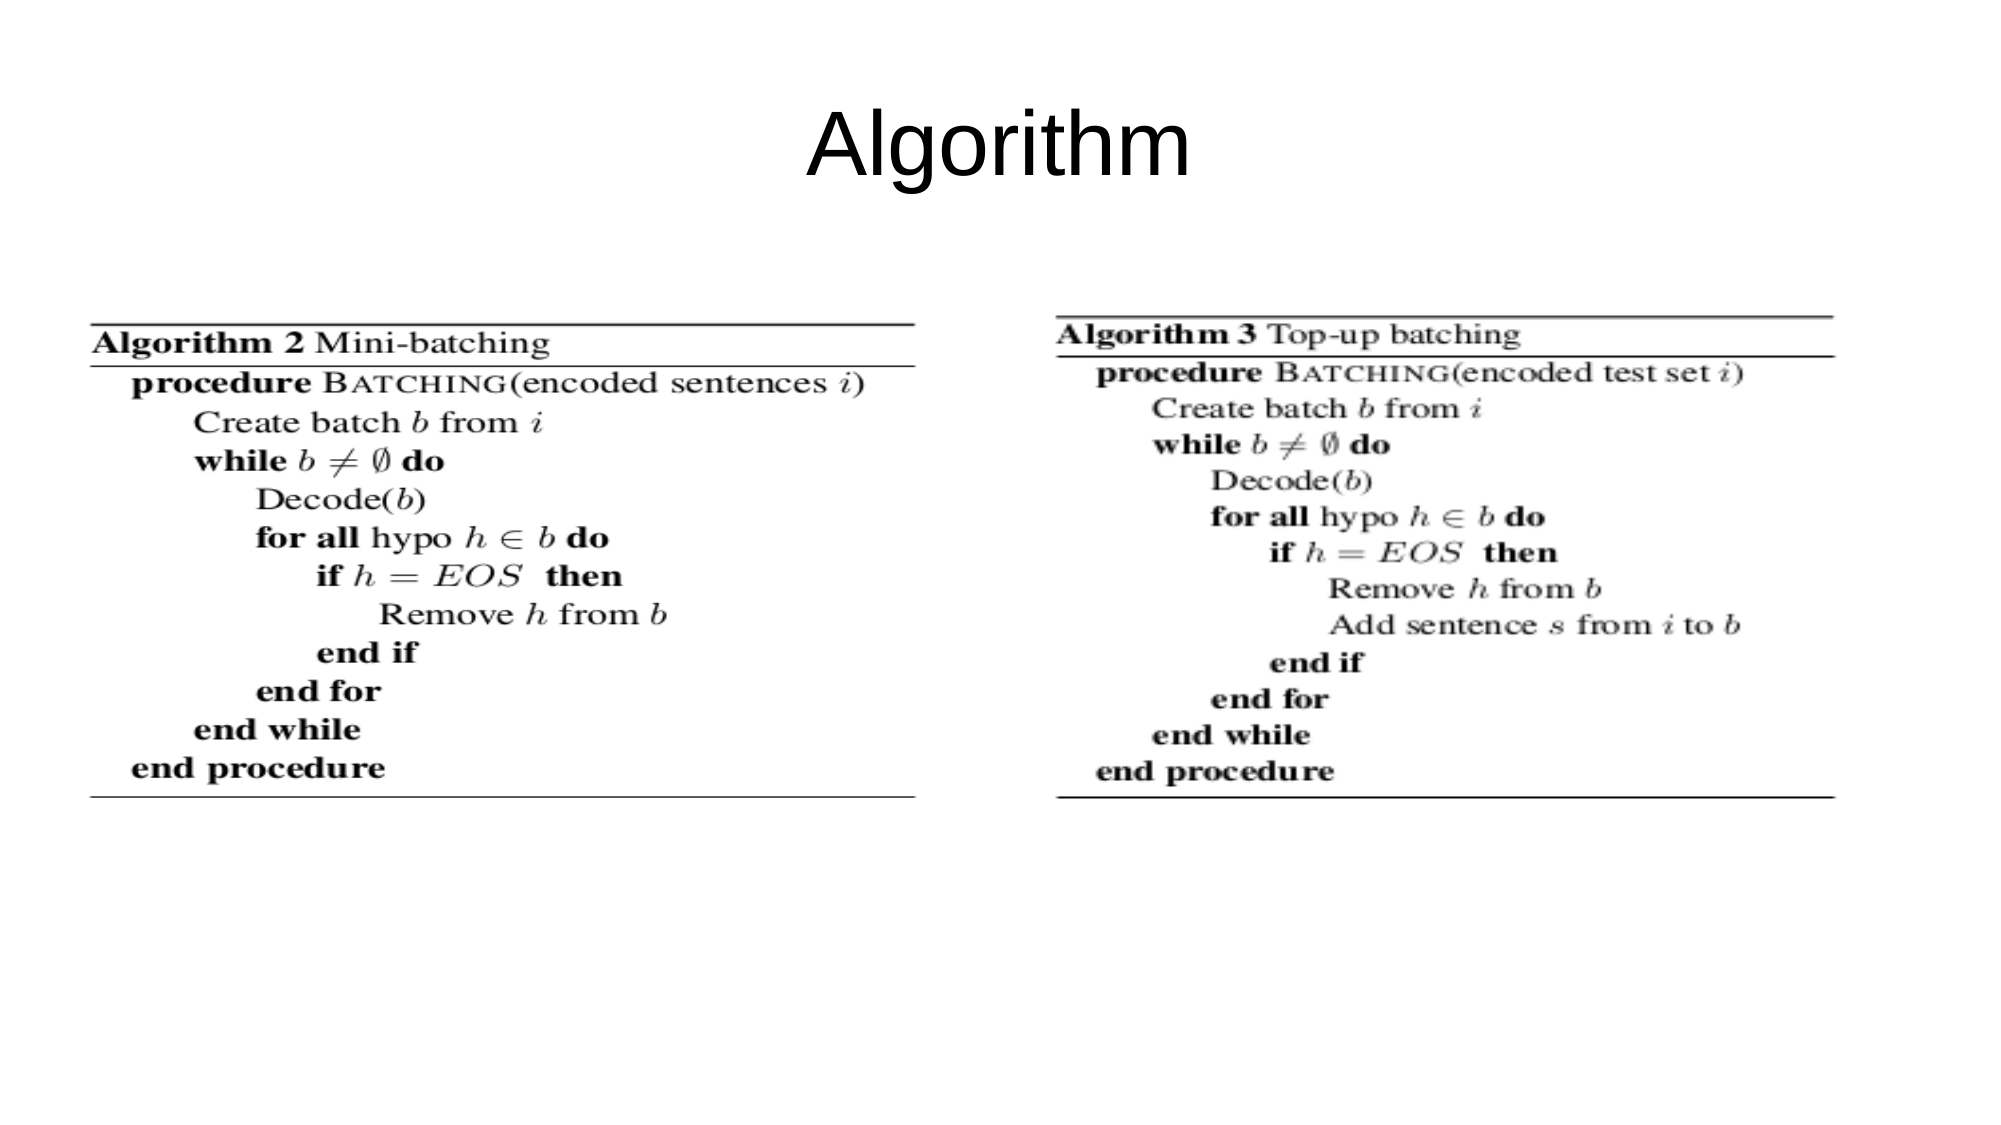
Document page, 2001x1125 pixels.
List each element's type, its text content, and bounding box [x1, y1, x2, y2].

picture [1022, 298, 1858, 815]
text_box Algorithm [99, 44, 1900, 233]
picture [69, 316, 943, 815]
